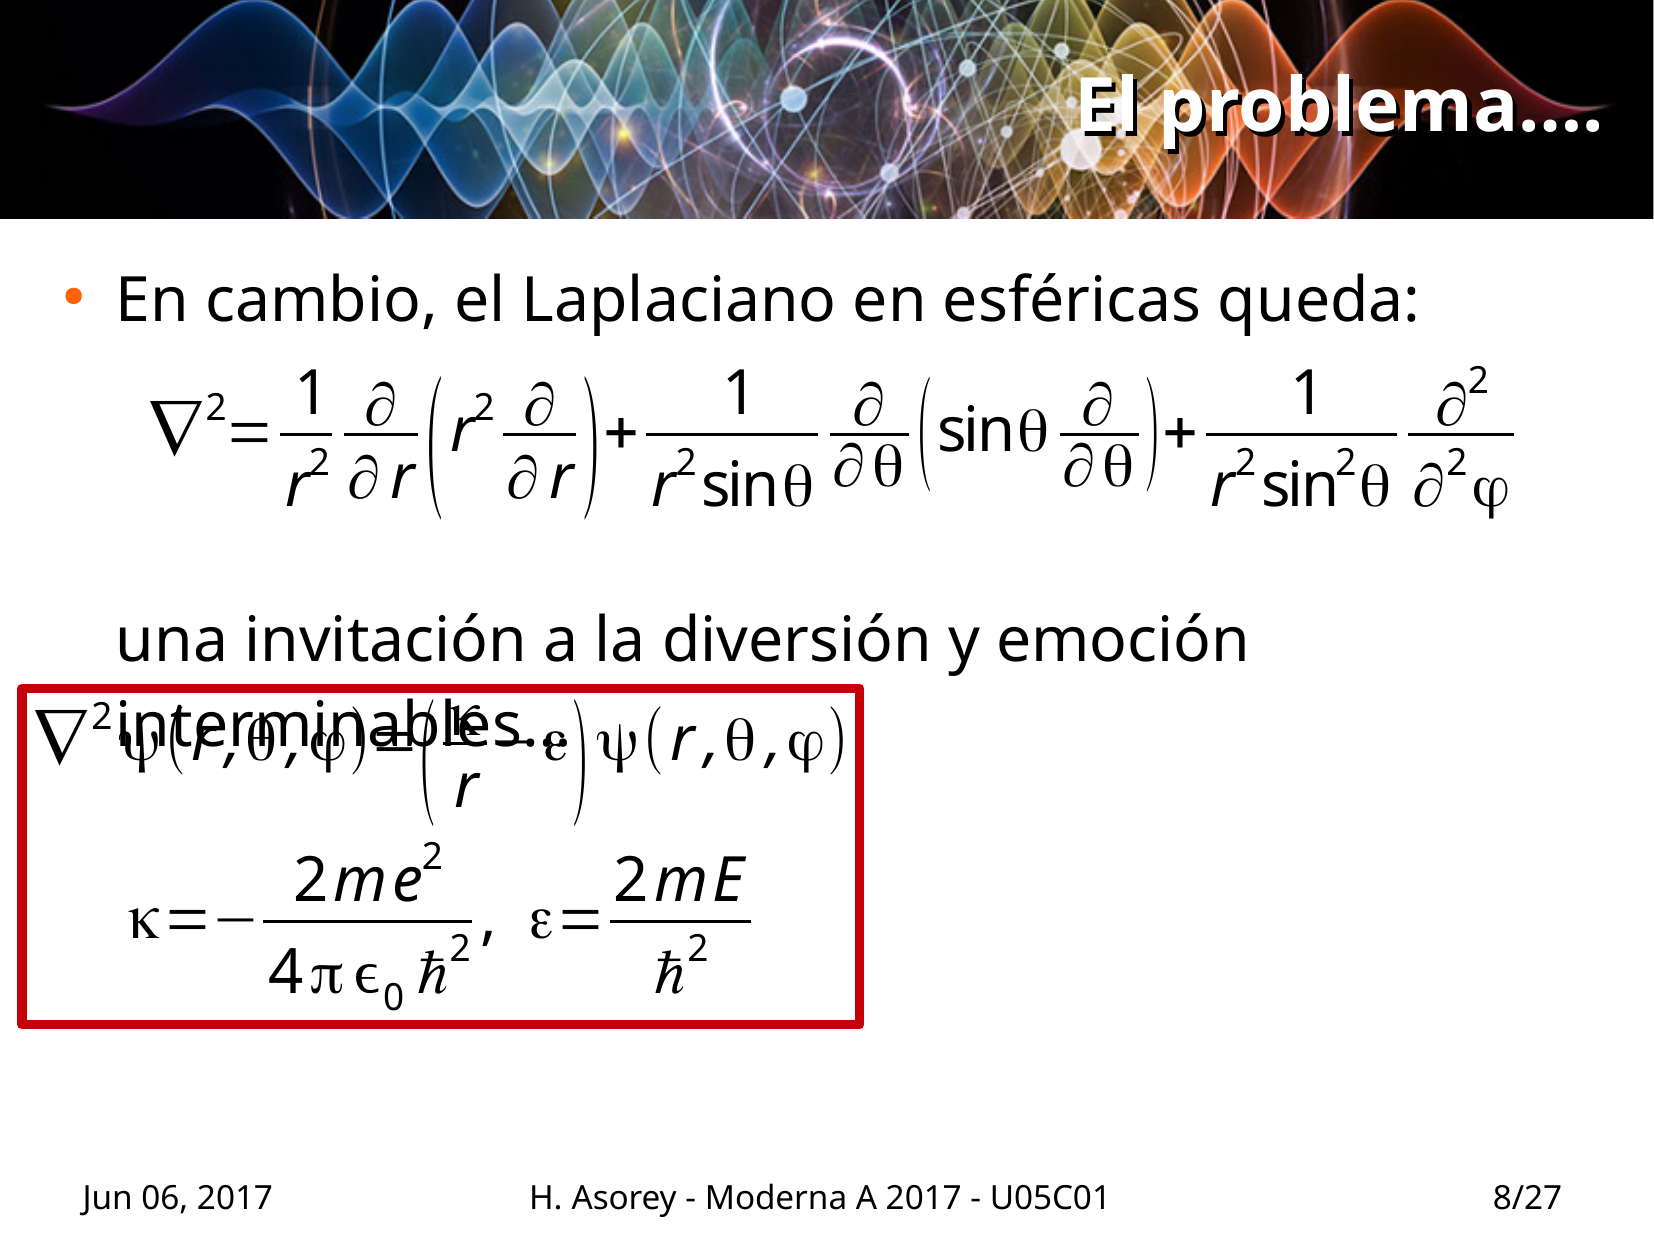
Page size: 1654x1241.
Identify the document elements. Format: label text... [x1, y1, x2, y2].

chart [140, 353, 1524, 523]
title El problema…. [45, 15, 1606, 191]
picture [0, 0, 1654, 219]
chart [26, 693, 856, 1021]
list En cambio, el Laplaciano en esféricas queda: una invitación a la diversión y emoción interminables… [45, 255, 1606, 1156]
